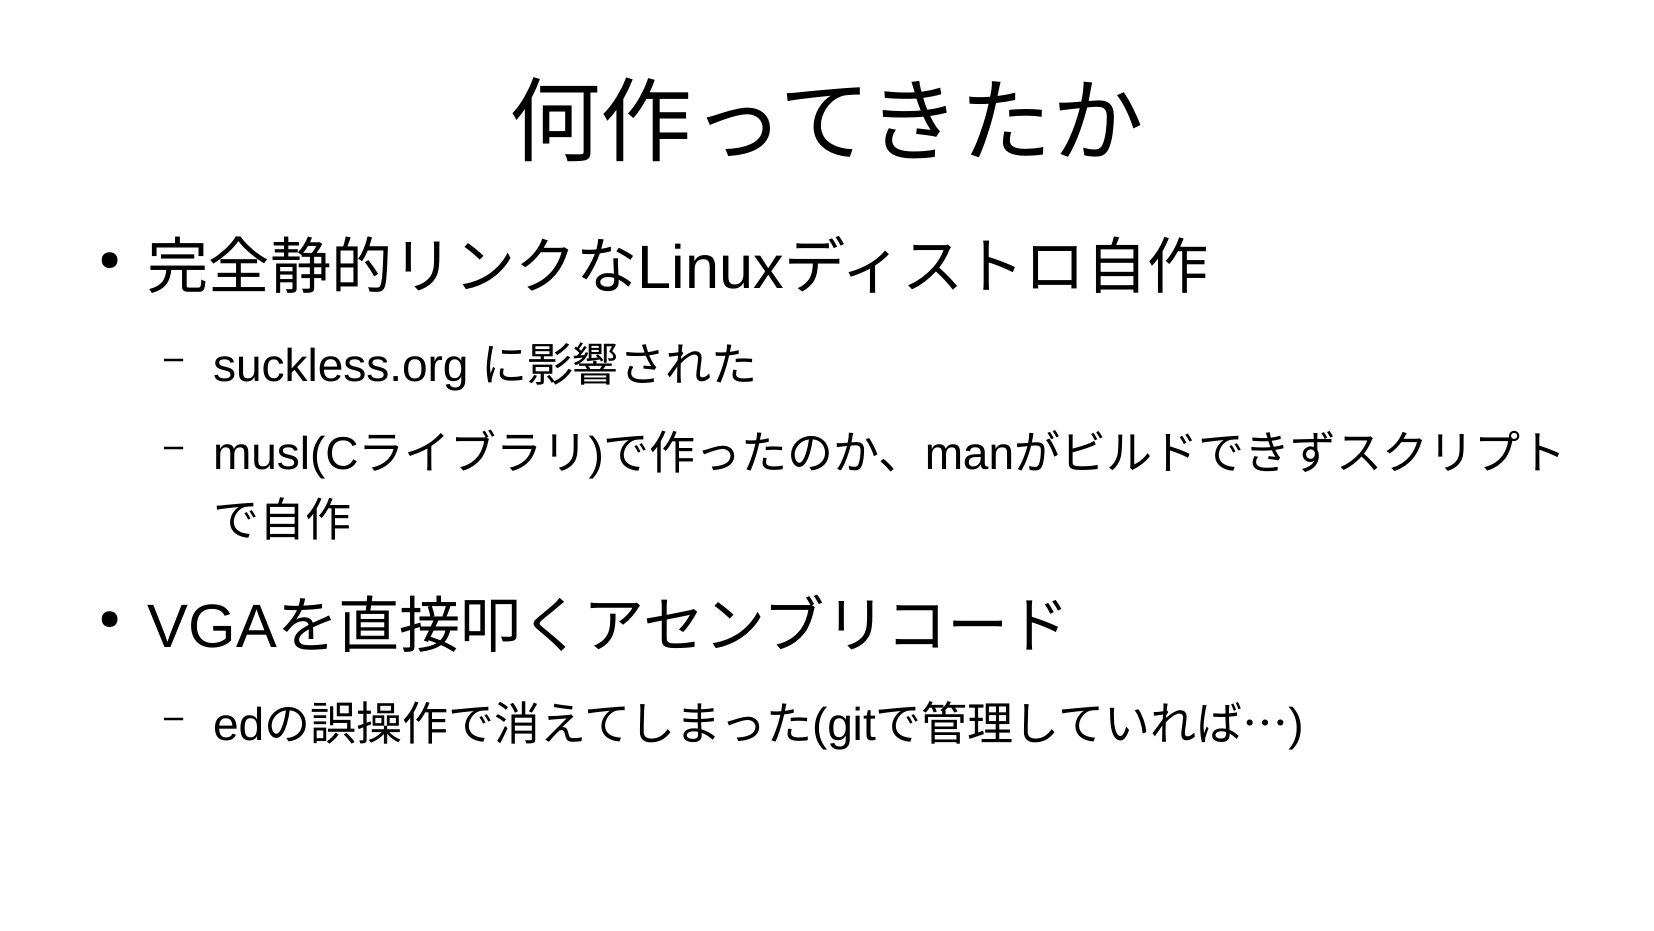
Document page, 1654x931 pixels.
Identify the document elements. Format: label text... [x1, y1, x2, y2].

list 完全静的リンクなLinuxディストロ自作 suckless.org に影響された musl(Cライブラリ)で作ったのか、manがビルドできずスクリプトで自作 VGAを直接叩くアセンブリコード edの誤操作で消えてしまった(gitで管理していれば…) [82, 217, 1571, 758]
title 何作ってきたか [82, 37, 1571, 193]
